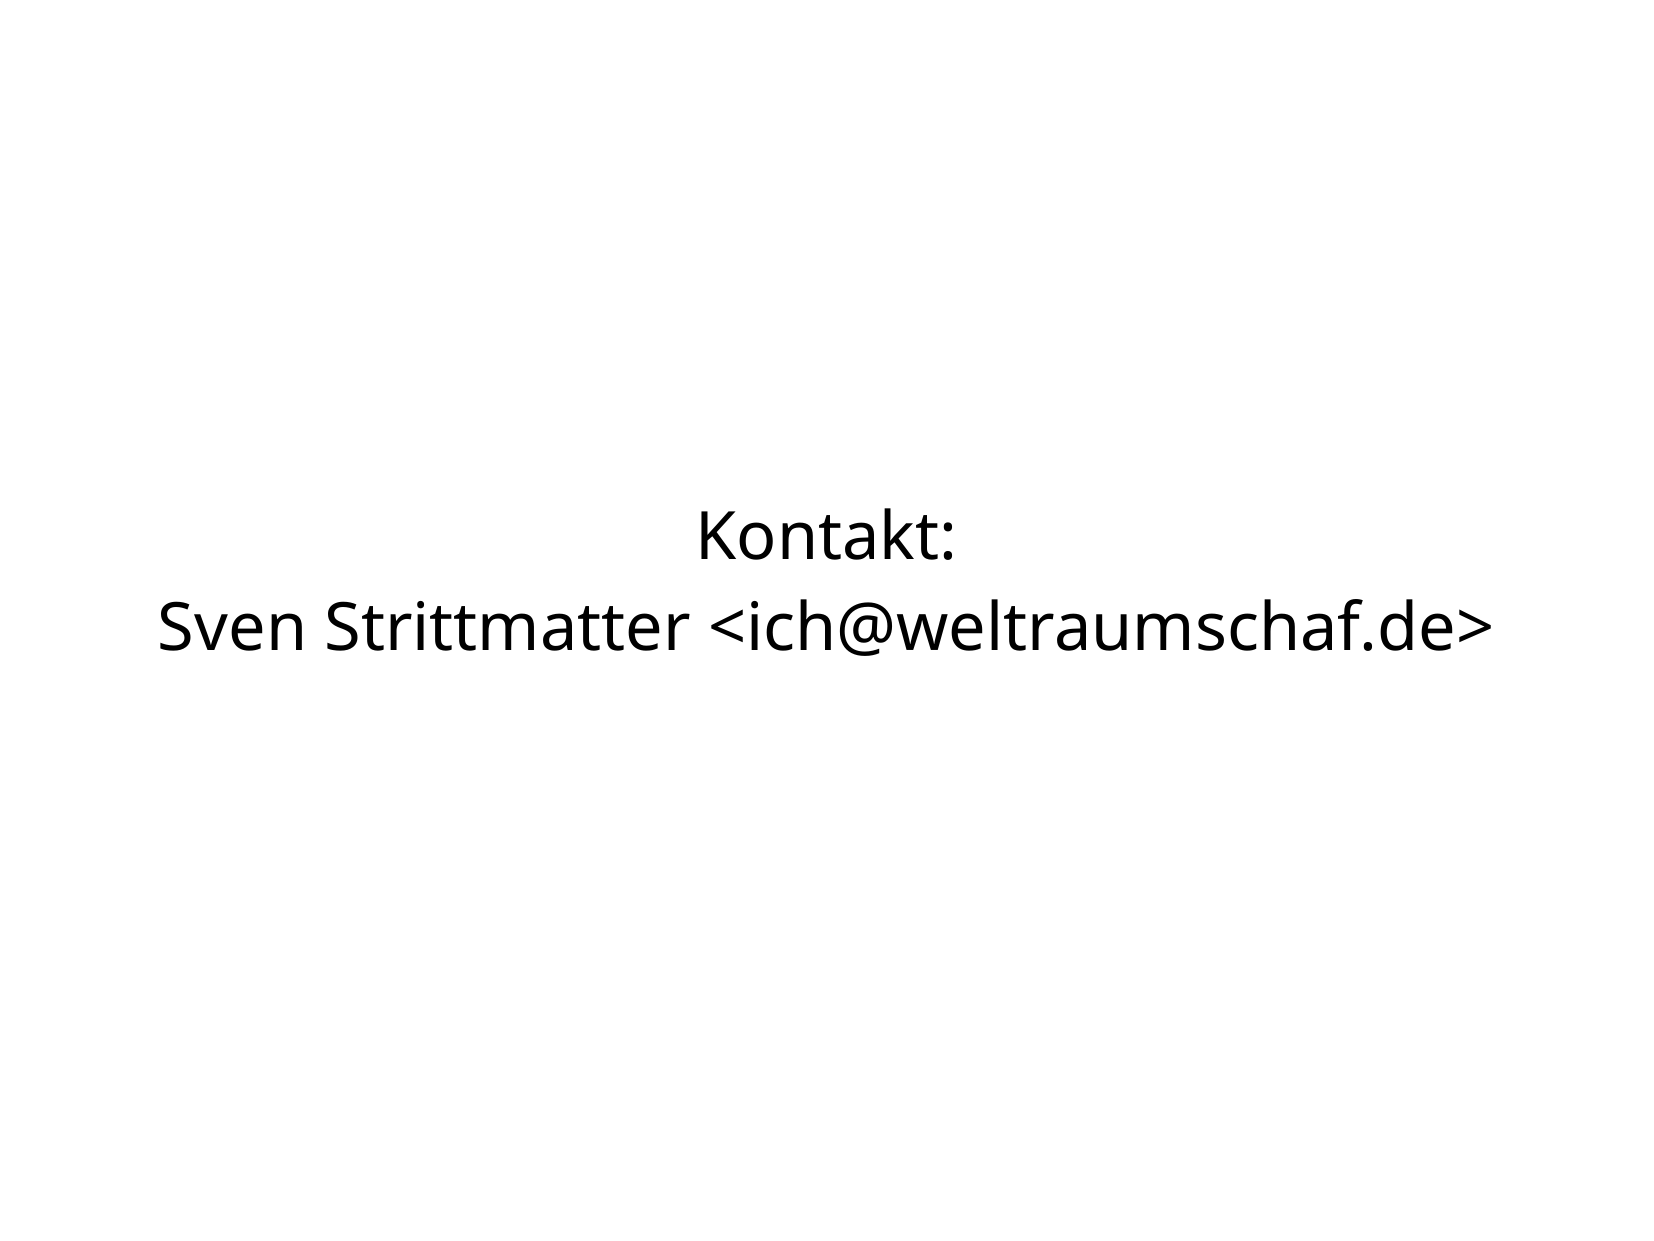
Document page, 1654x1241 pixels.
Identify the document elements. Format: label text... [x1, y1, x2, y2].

subtitle Kontakt: Sven Strittmatter <ich@weltraumschaf.de> [82, 56, 1571, 1102]
